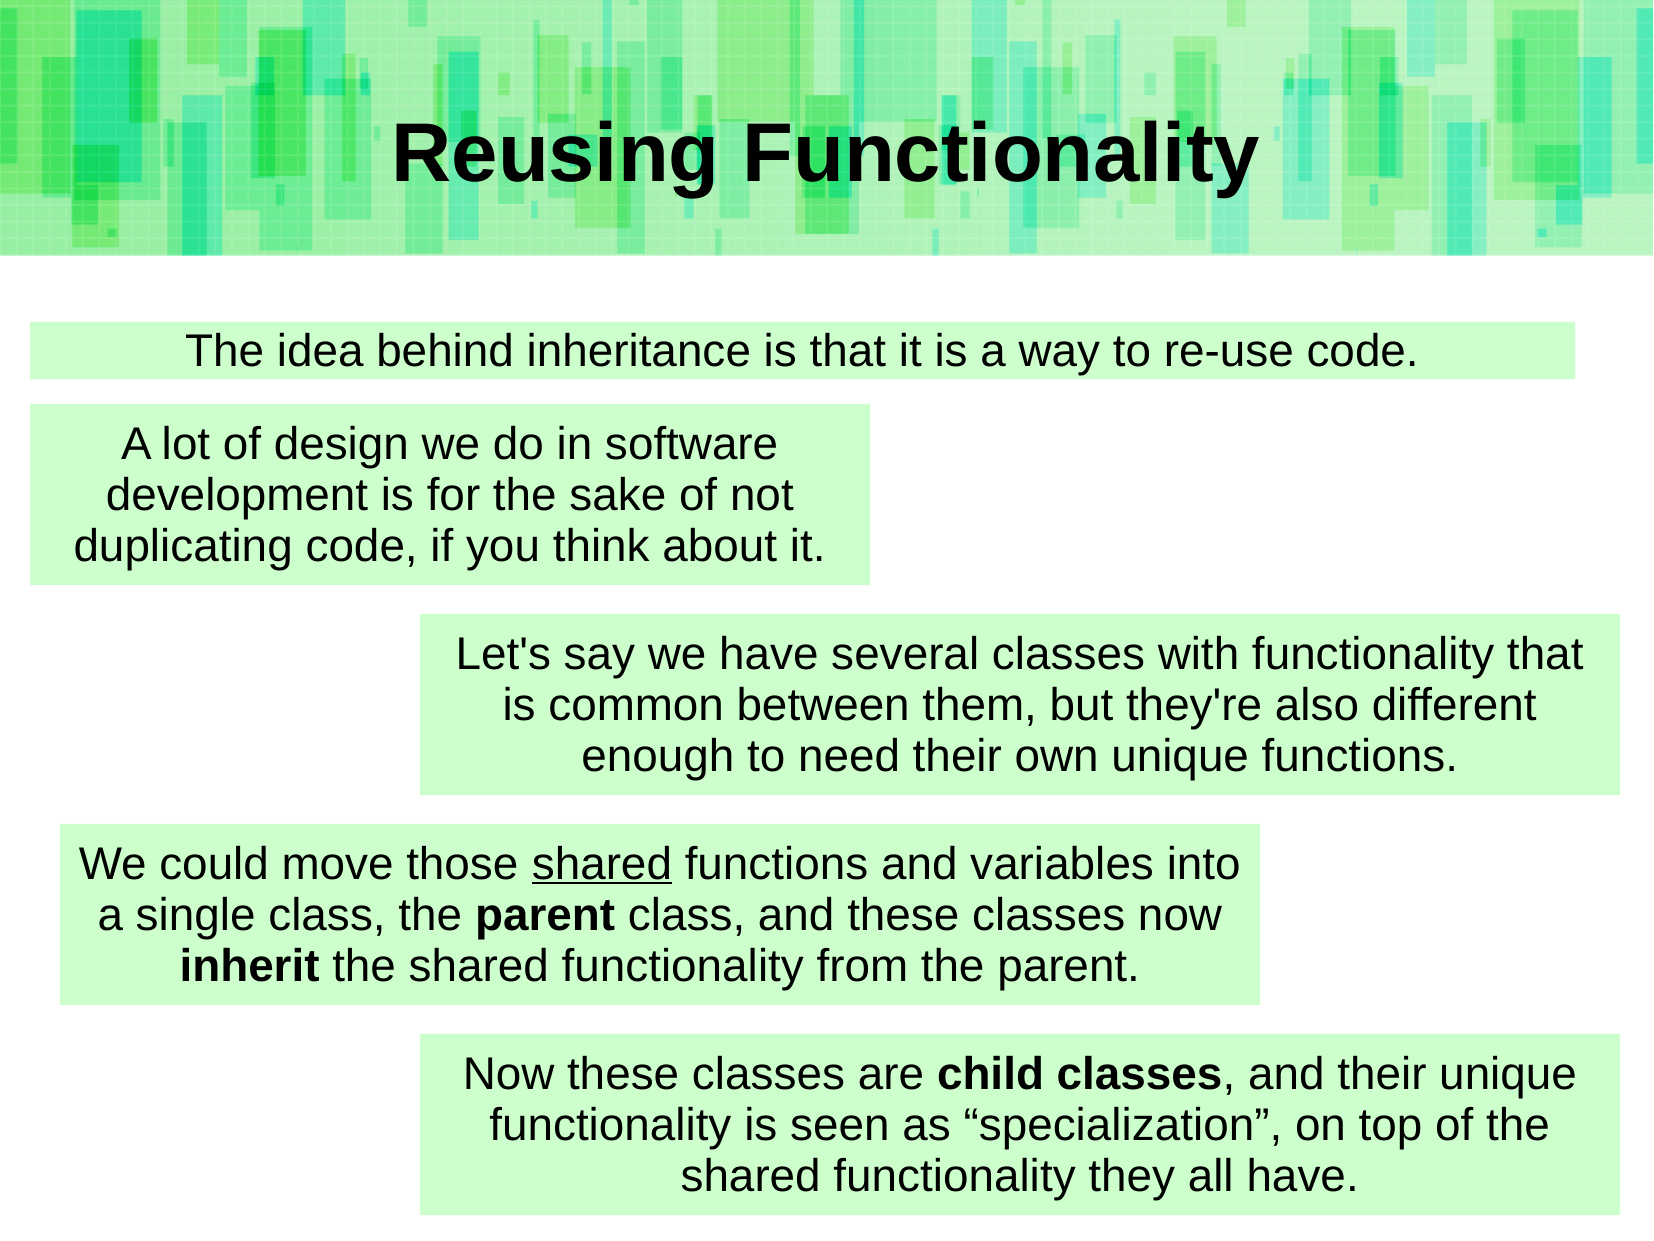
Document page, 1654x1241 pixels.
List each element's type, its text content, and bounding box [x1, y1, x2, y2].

text_box We could move those shared functions and variables into a single class, the parent class, and these classes now inherit the shared functionality from the parent. [60, 823, 1261, 1006]
text_box The idea behind inheritance is that it is a way to re-use code. [30, 321, 1576, 380]
text_box A lot of design we do in software development is for the sake of not duplicating code, if you think about it. [30, 403, 871, 586]
text_box Let's say we have several classes with functionality that is common between them, but they're also different enough to need their own unique functions. [420, 613, 1621, 796]
text_box Now these classes are child classes, and their unique functionality is seen as “specialization”, on top of the shared functionality they all have. [420, 1033, 1621, 1216]
title Reusing Functionality [82, 49, 1571, 257]
picture [0, 0, 1654, 1241]
